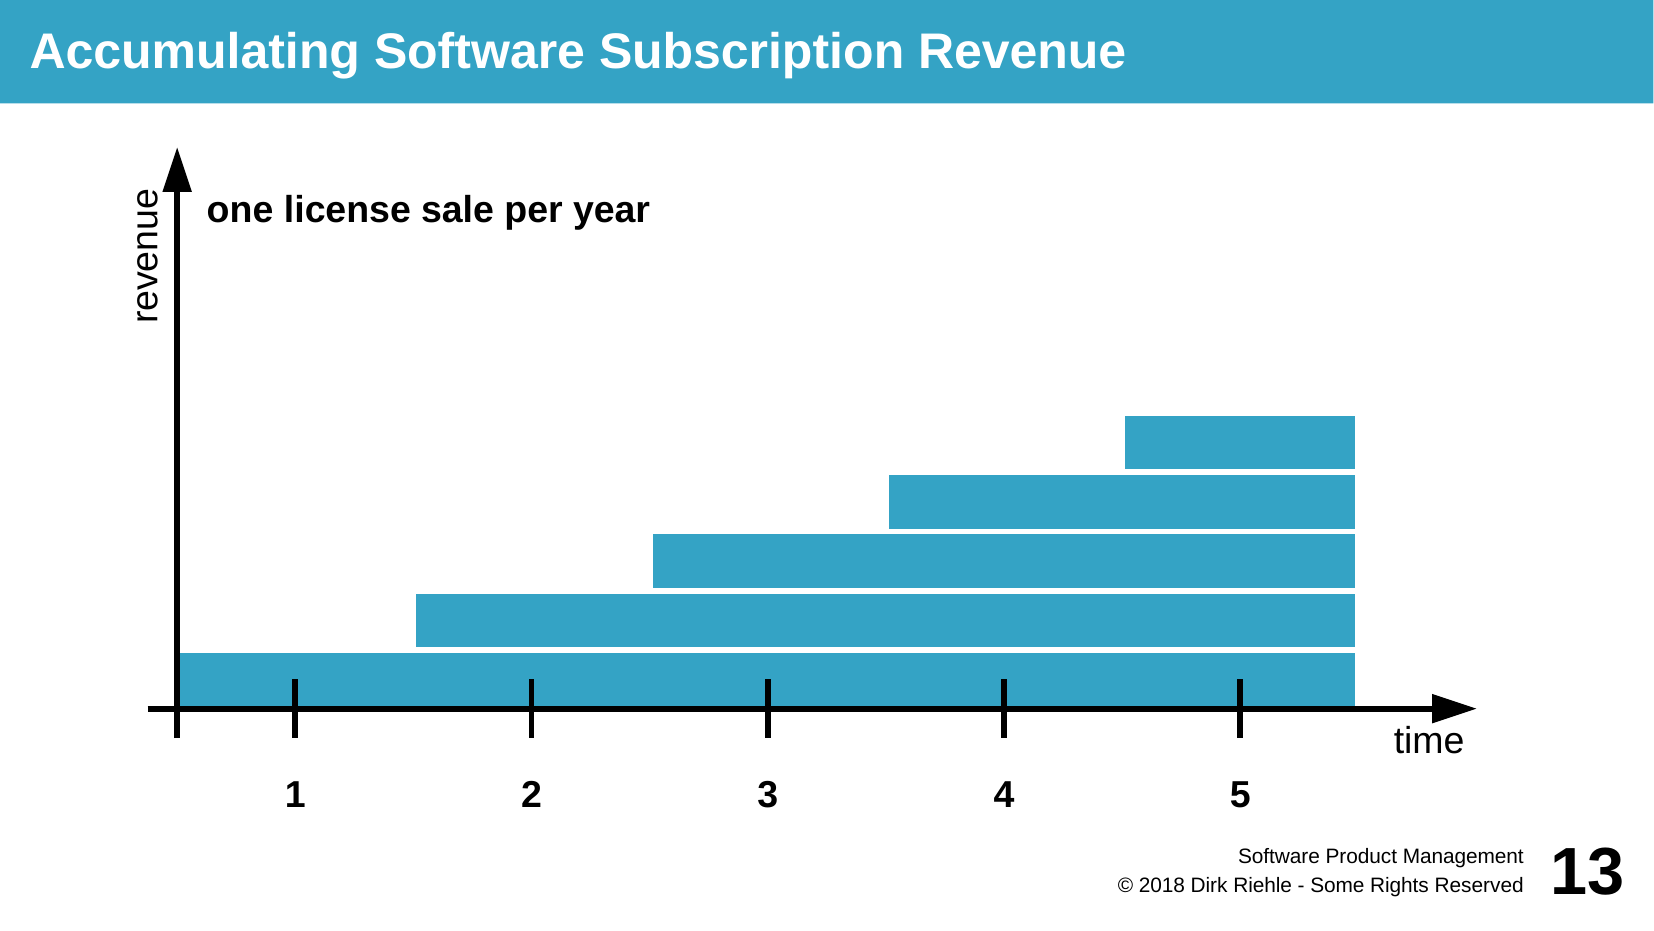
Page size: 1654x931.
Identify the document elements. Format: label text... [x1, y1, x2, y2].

text_box 3 [708, 708, 827, 827]
text_box 4 [944, 708, 1063, 827]
text_box one license sale per year [177, 177, 1477, 414]
title Accumulating Software Subscription Revenue [0, 0, 1654, 104]
text_box 5 [1181, 708, 1300, 827]
text_box time [1358, 707, 1477, 826]
text_box revenue [88, 177, 177, 384]
text_box [180, 413, 1359, 706]
text_box 1 [236, 708, 355, 827]
text_box 2 [472, 708, 591, 827]
